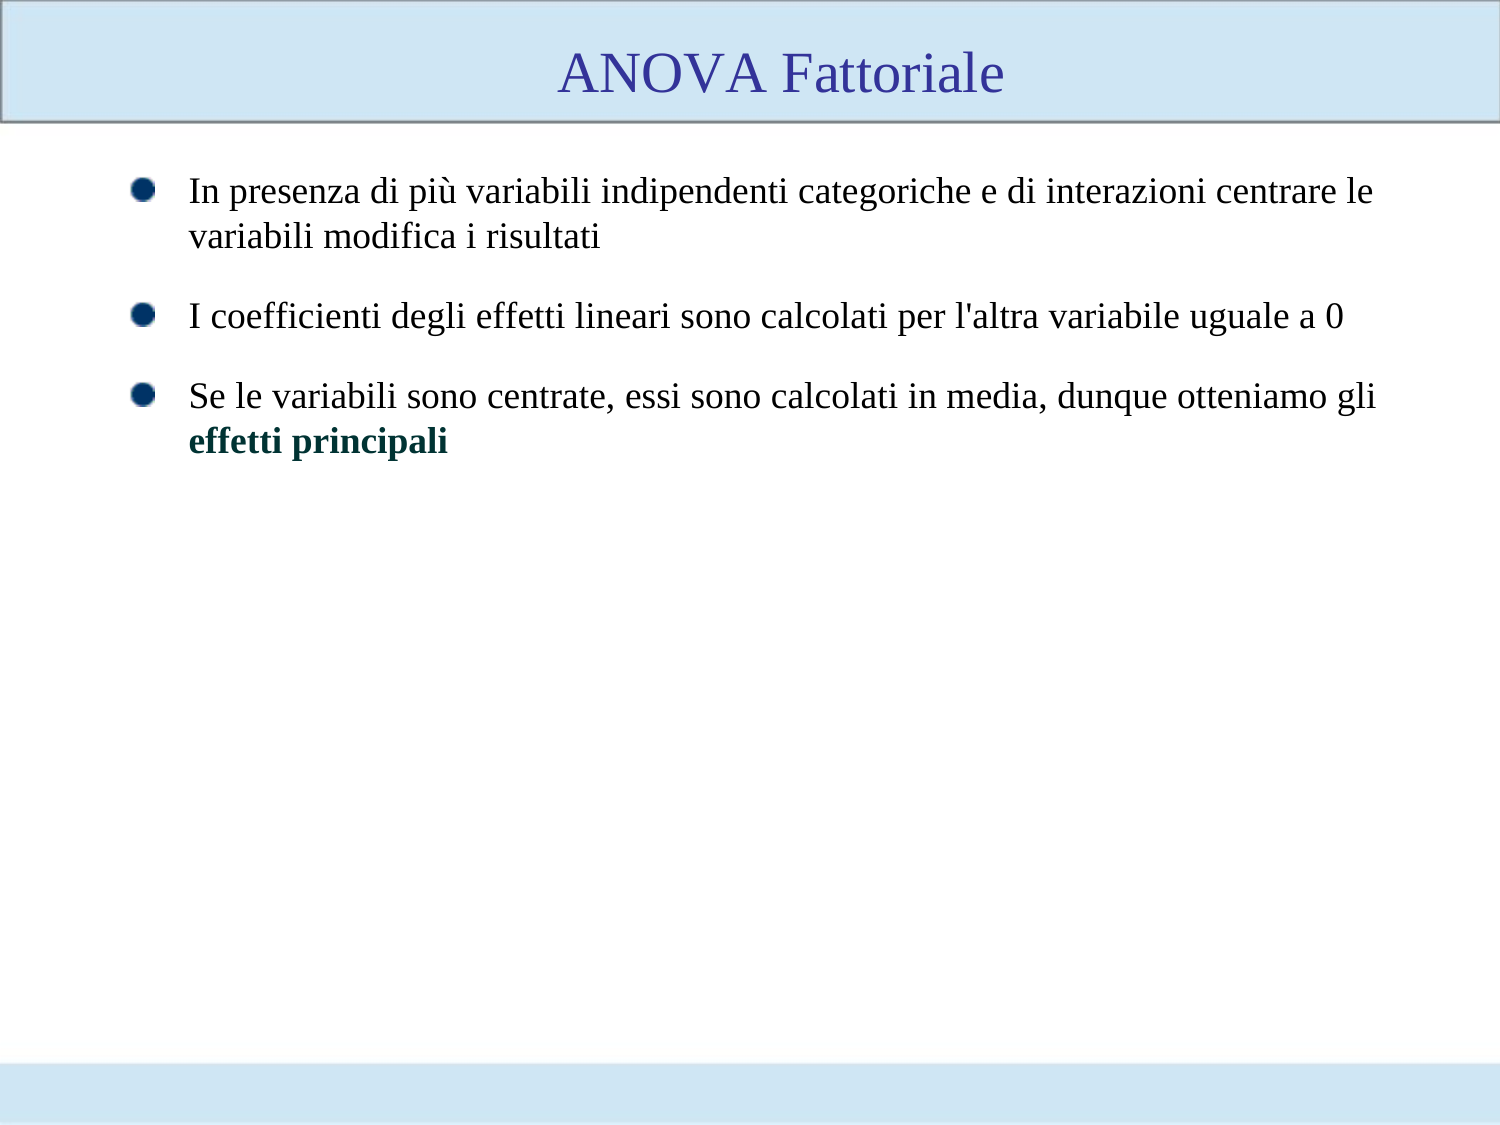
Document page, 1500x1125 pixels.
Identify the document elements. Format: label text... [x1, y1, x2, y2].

title ANOVA Fattoriale [249, 21, 1313, 117]
picture [0, 0, 1500, 1125]
text_box In presenza di più variabili indipendenti categoriche e di interazioni centrare le variabili modifica i risultati I coefficienti degli effetti lineari sono calcolati per l'altra variabile uguale a 0 Se le variabili sono centrate, essi sono calcolati in media, dunque otteniamo gli effetti principali [112, 157, 1476, 549]
